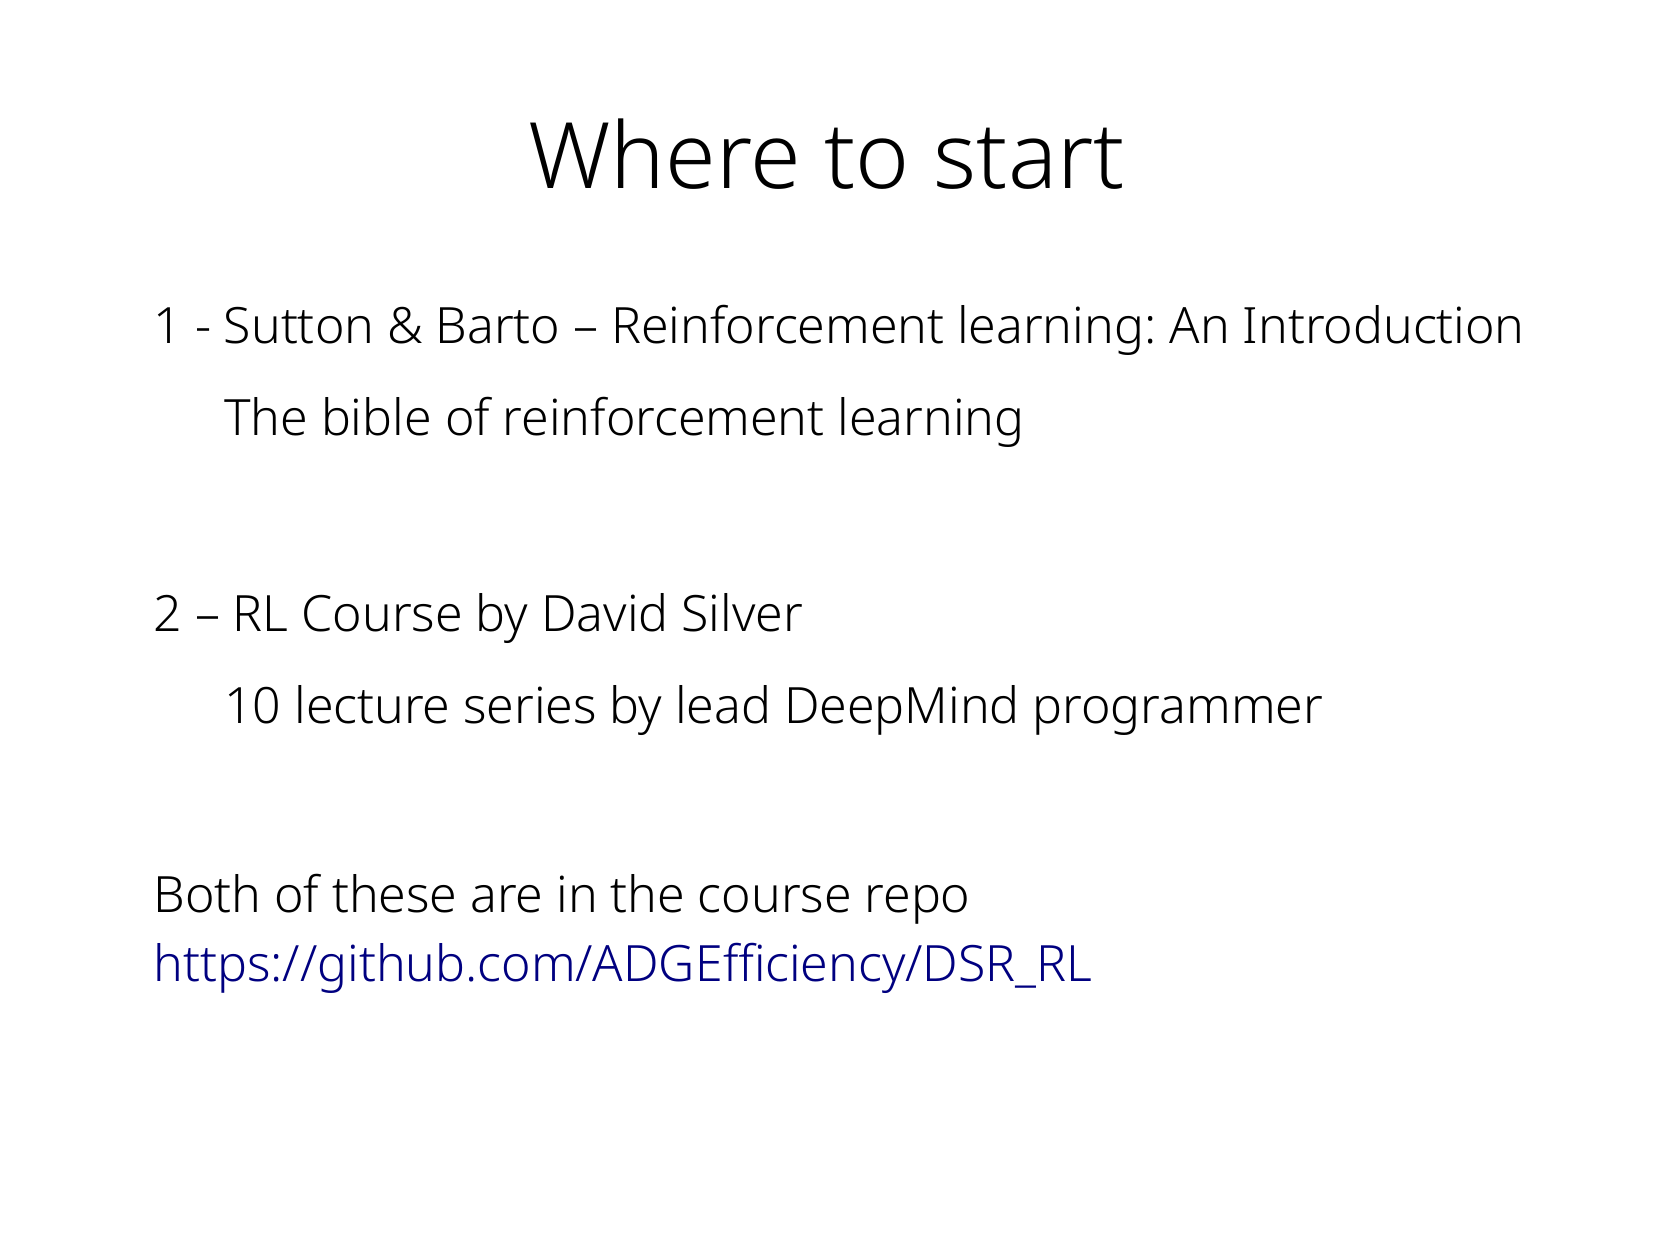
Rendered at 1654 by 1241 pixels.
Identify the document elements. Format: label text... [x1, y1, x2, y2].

list 1 - Sutton & Barto – Reinforcement learning: An Introduction The bible of reinforcement learning 2 – RL Course by David Silver 10 lecture series by lead DeepMind programmer Both of these are in the course repo https://github.com/ADGEfficiency/DSR_RL [82, 290, 1571, 1241]
title Where to start [82, 49, 1571, 257]
